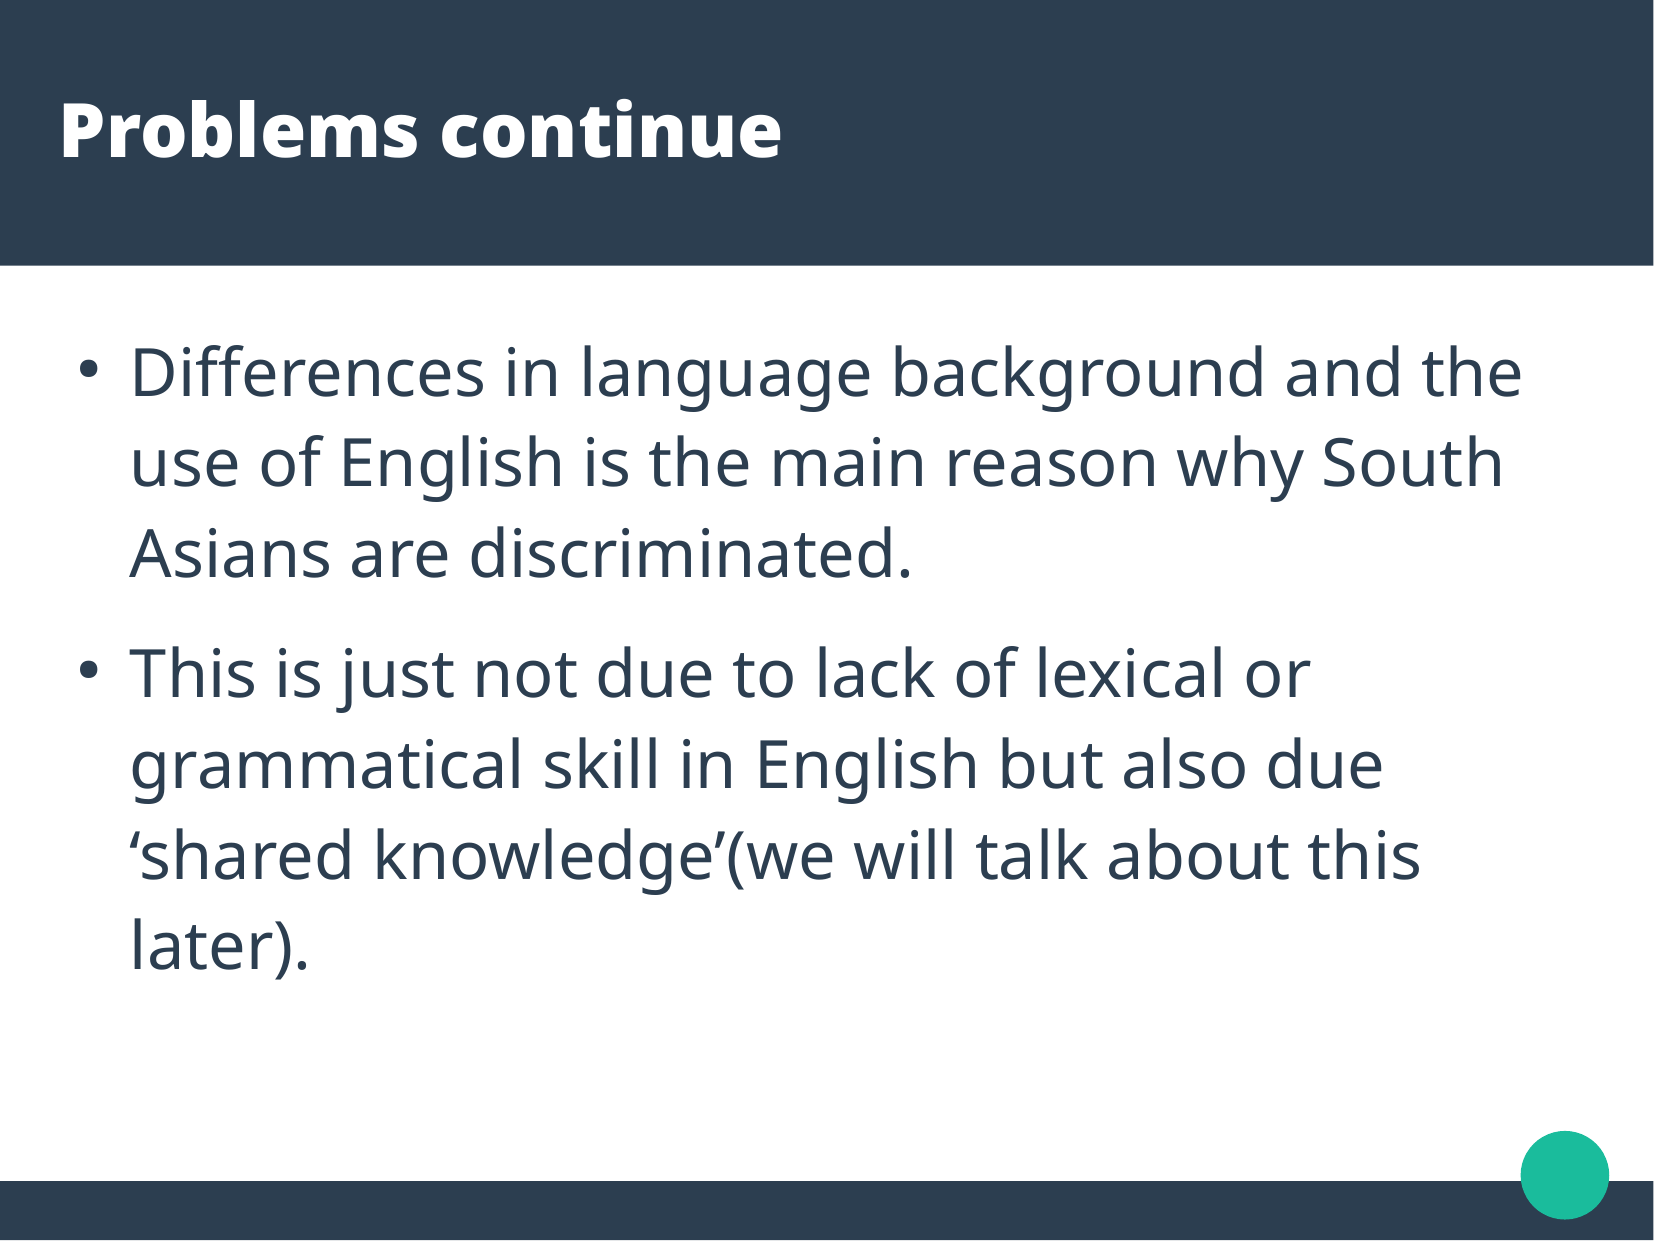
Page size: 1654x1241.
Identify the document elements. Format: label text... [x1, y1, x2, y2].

list Differences in language background and the use of English is the main reason why South Asians are discriminated. This is just not due to lack of lexical or grammatical skill in English but also due ‘shared knowledge’(we will talk about this later). [59, 324, 1595, 1152]
title Problems continue [59, 49, 1595, 207]
